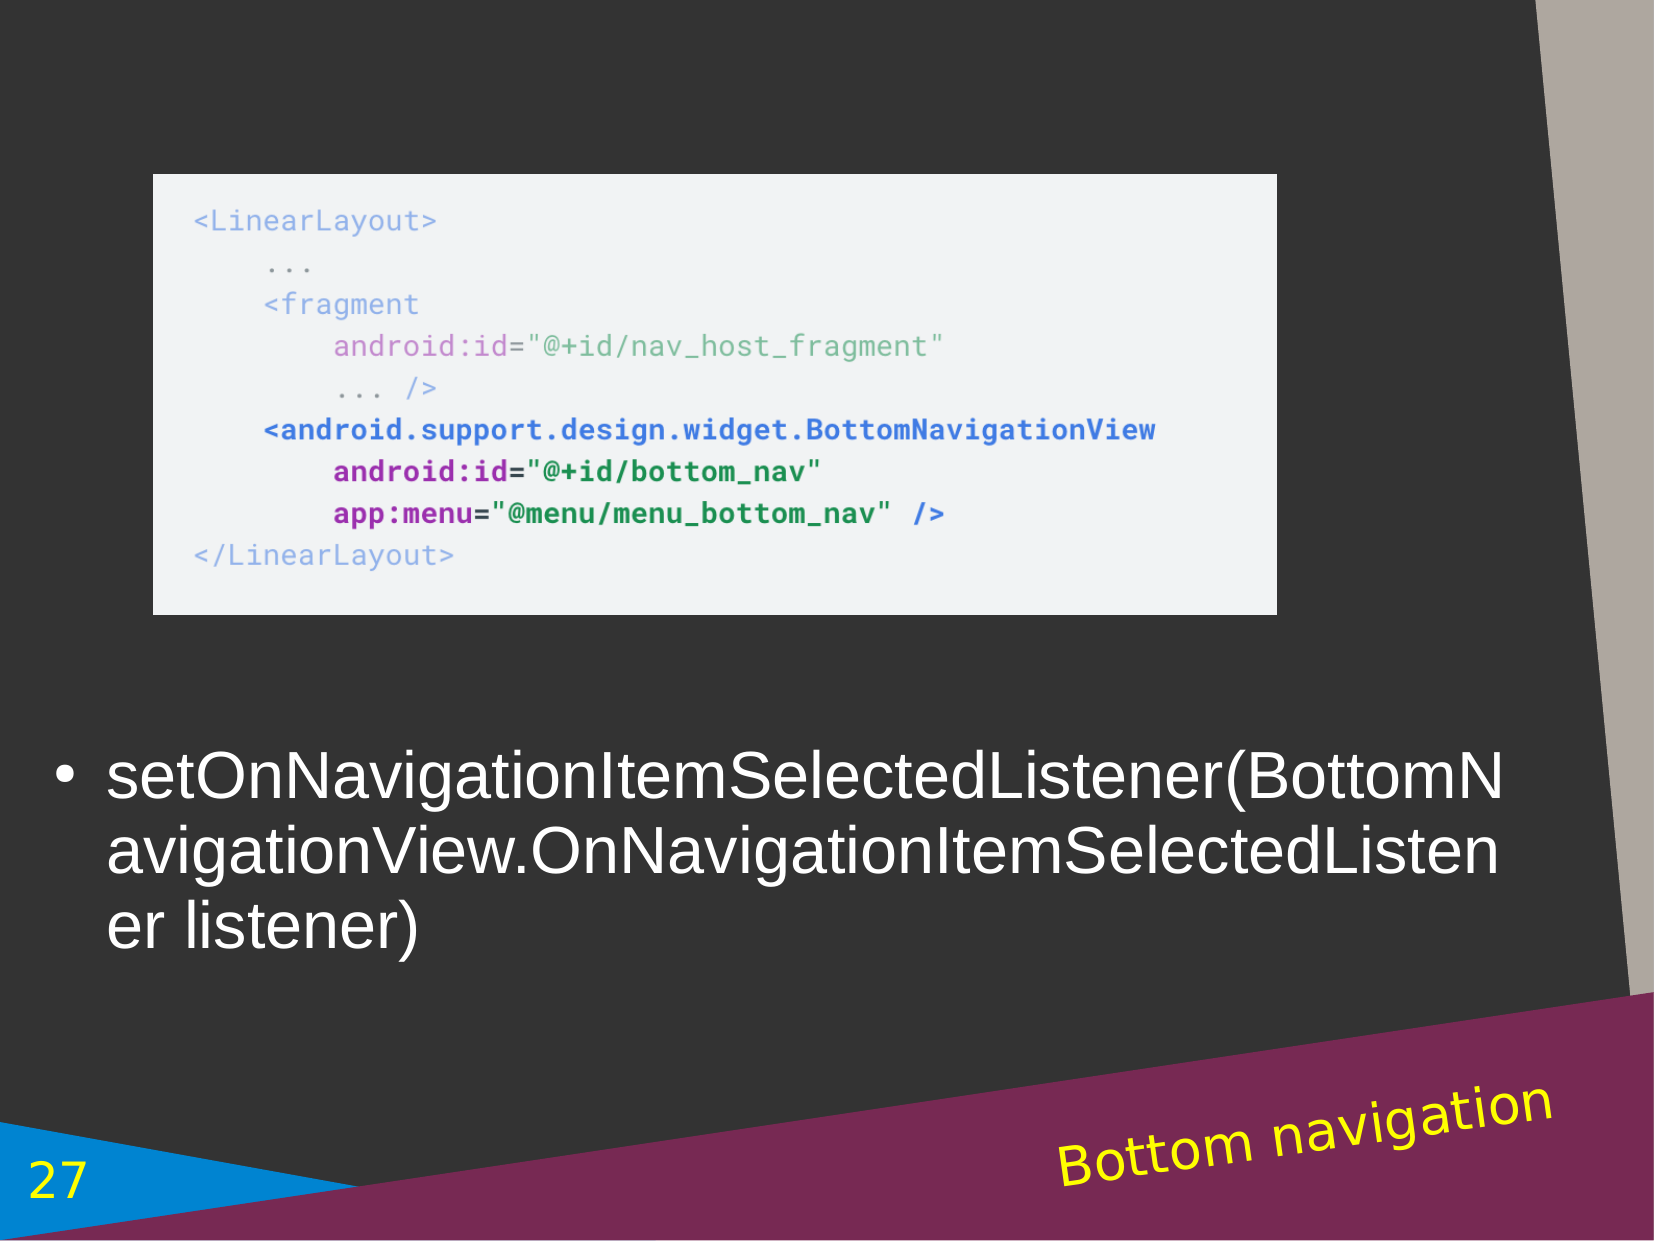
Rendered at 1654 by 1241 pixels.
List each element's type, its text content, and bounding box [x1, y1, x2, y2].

title Bottom navigation [956, 995, 1654, 1241]
list setOnNavigationItemSelectedListener(BottomNavigationView.OnNavigationItemSelectedListener listener) [35, 708, 1524, 993]
picture [153, 174, 1277, 615]
